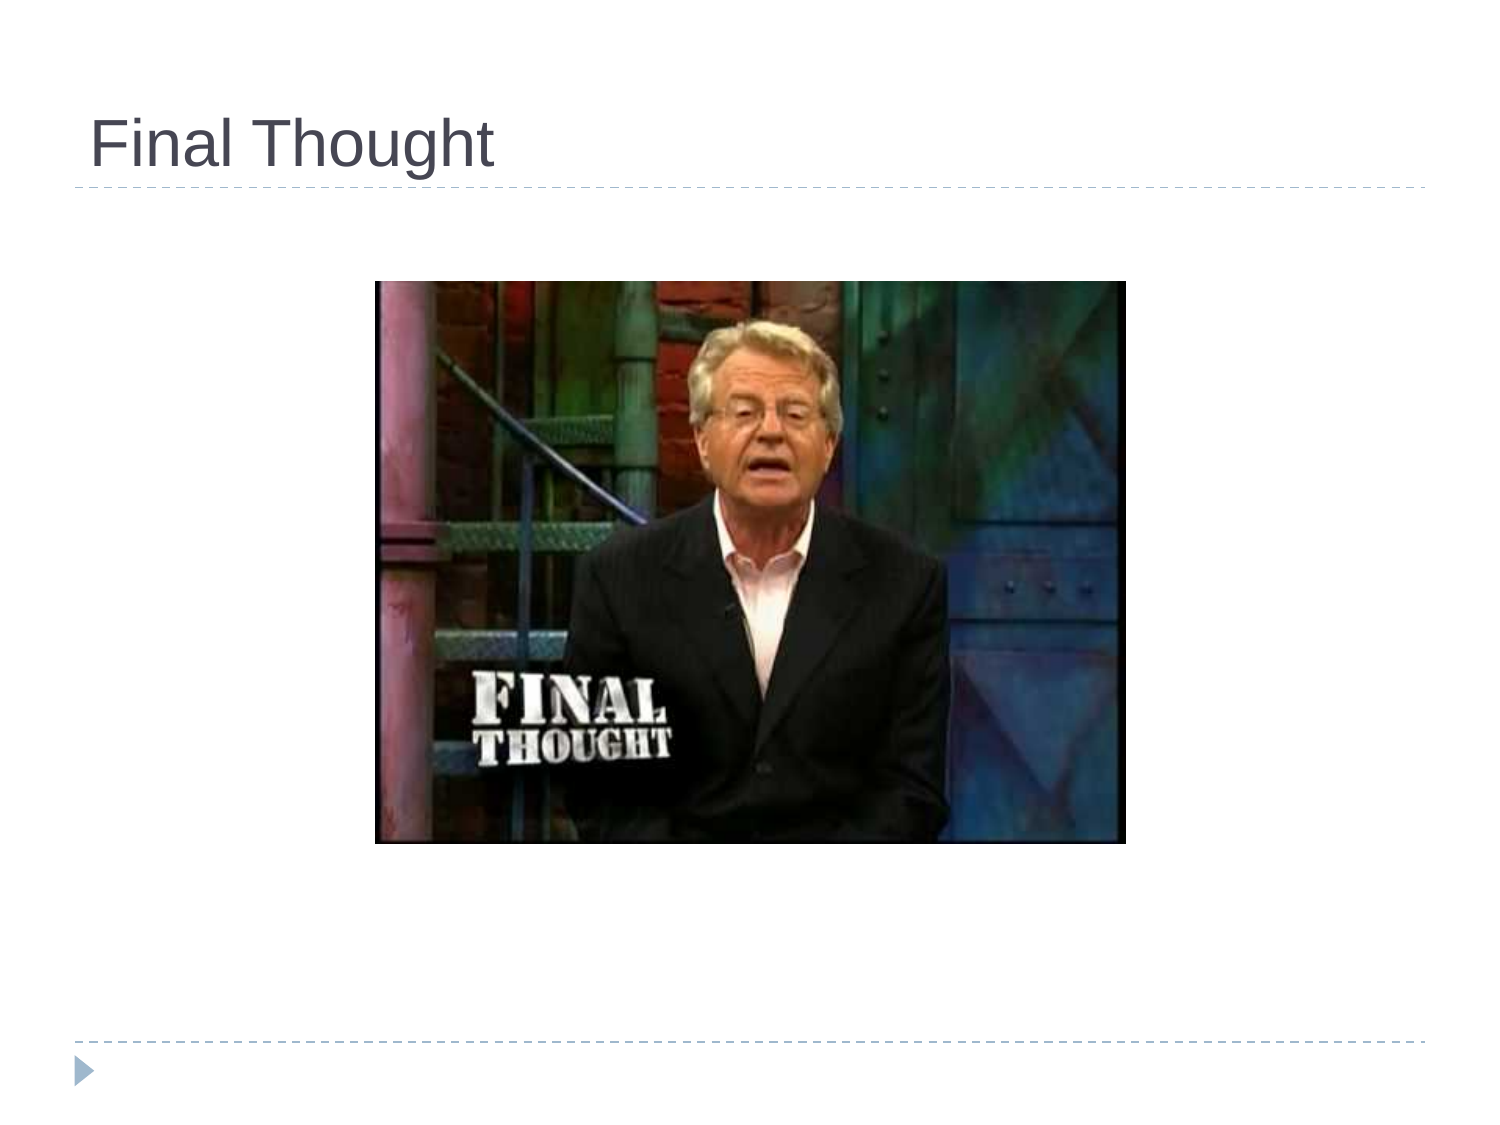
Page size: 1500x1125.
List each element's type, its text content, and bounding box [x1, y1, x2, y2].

title Final Thought [75, 24, 1425, 188]
picture [375, 281, 1126, 844]
